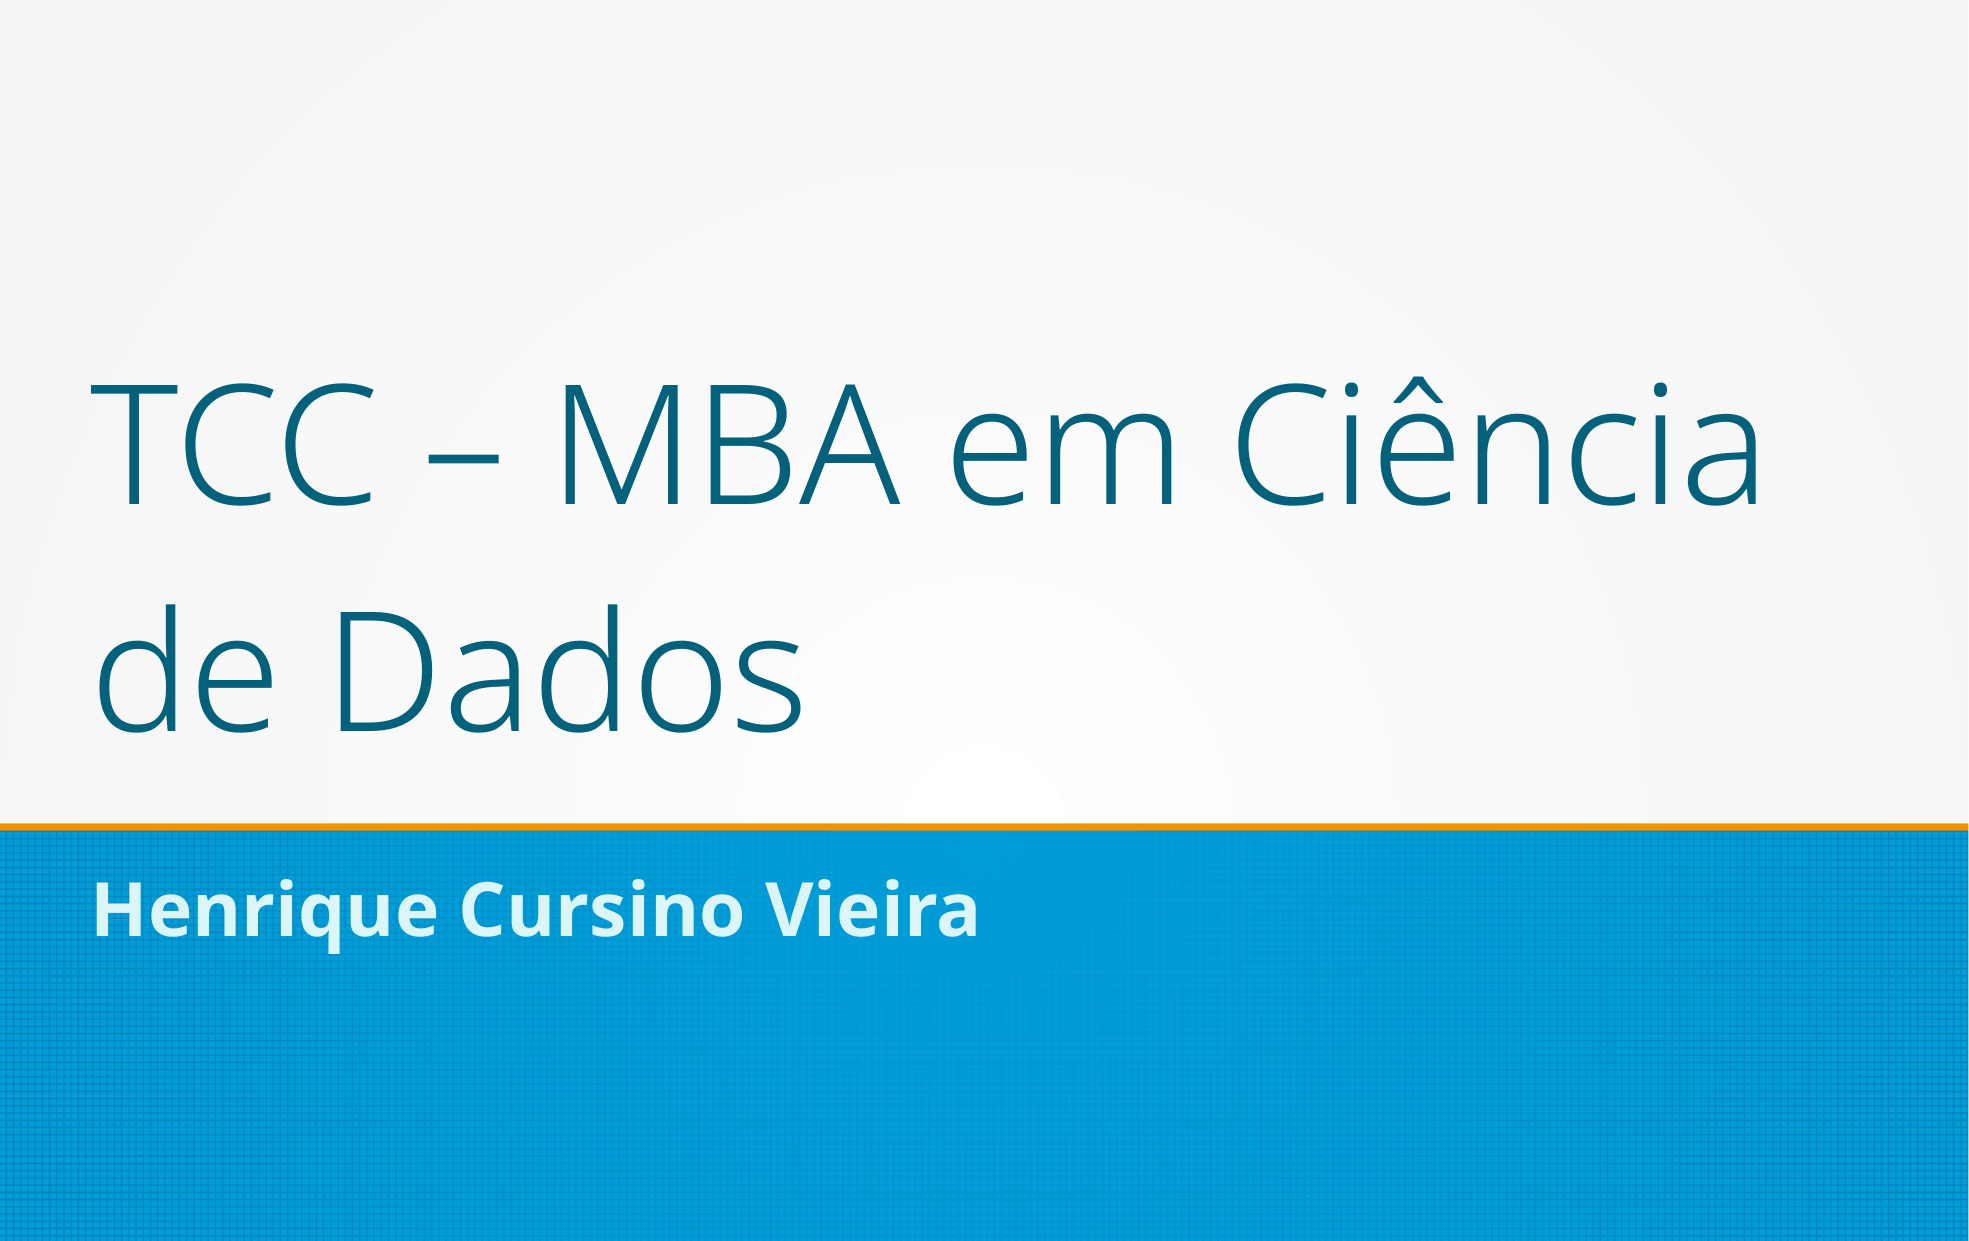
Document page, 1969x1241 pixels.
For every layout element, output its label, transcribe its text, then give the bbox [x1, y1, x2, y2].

picture [0, 0, 1969, 830]
subtitle Henrique Cursino Vieira [90, 855, 1861, 1111]
title TCC – MBA em Ciência de Dados [90, 49, 1862, 781]
